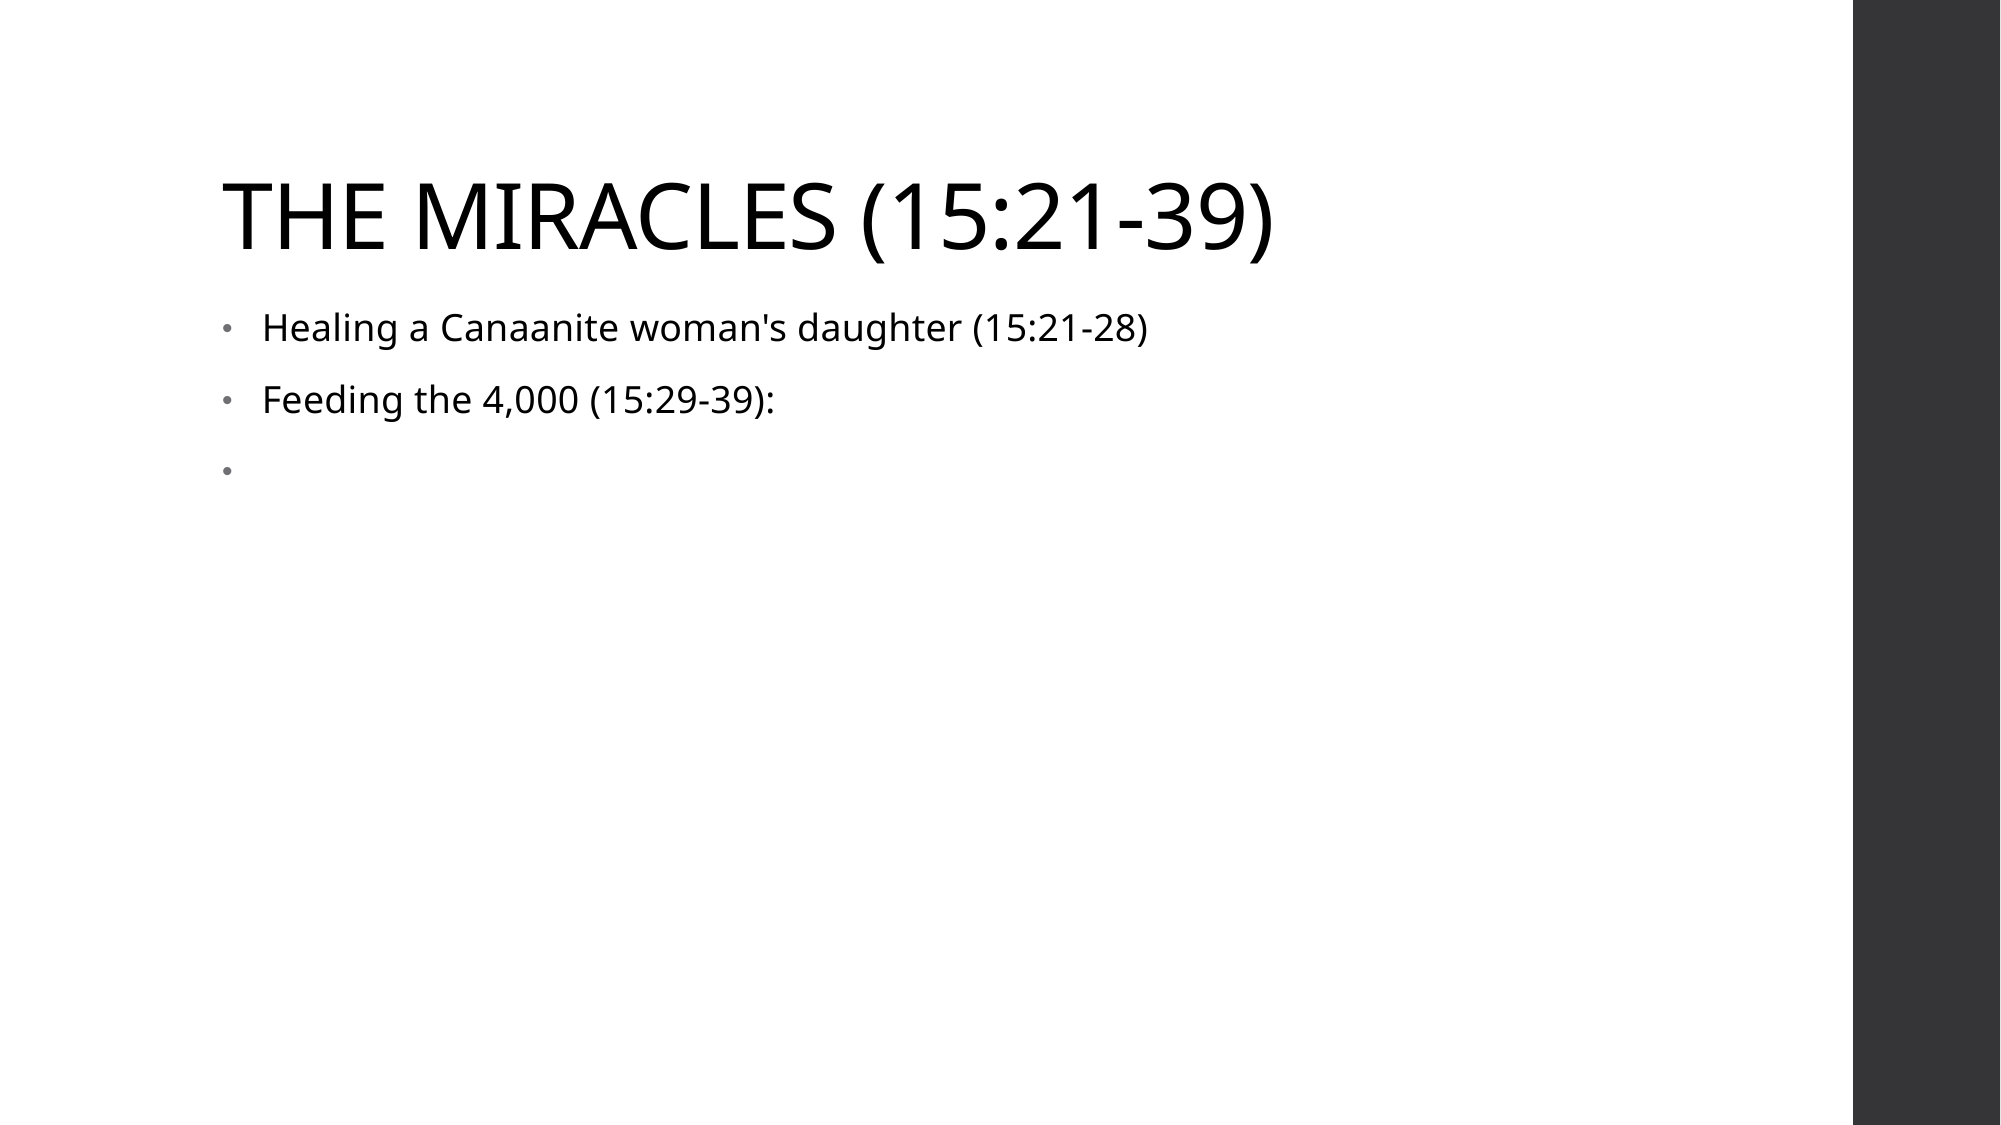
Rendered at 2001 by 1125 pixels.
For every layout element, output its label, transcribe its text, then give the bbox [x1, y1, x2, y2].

title THE MIRACLES (15:21-39) [206, 60, 1797, 278]
list Healing a Canaanite woman's daughter (15:21-28) Feeding the 4,000 (15:29-39): [206, 299, 1617, 1014]
